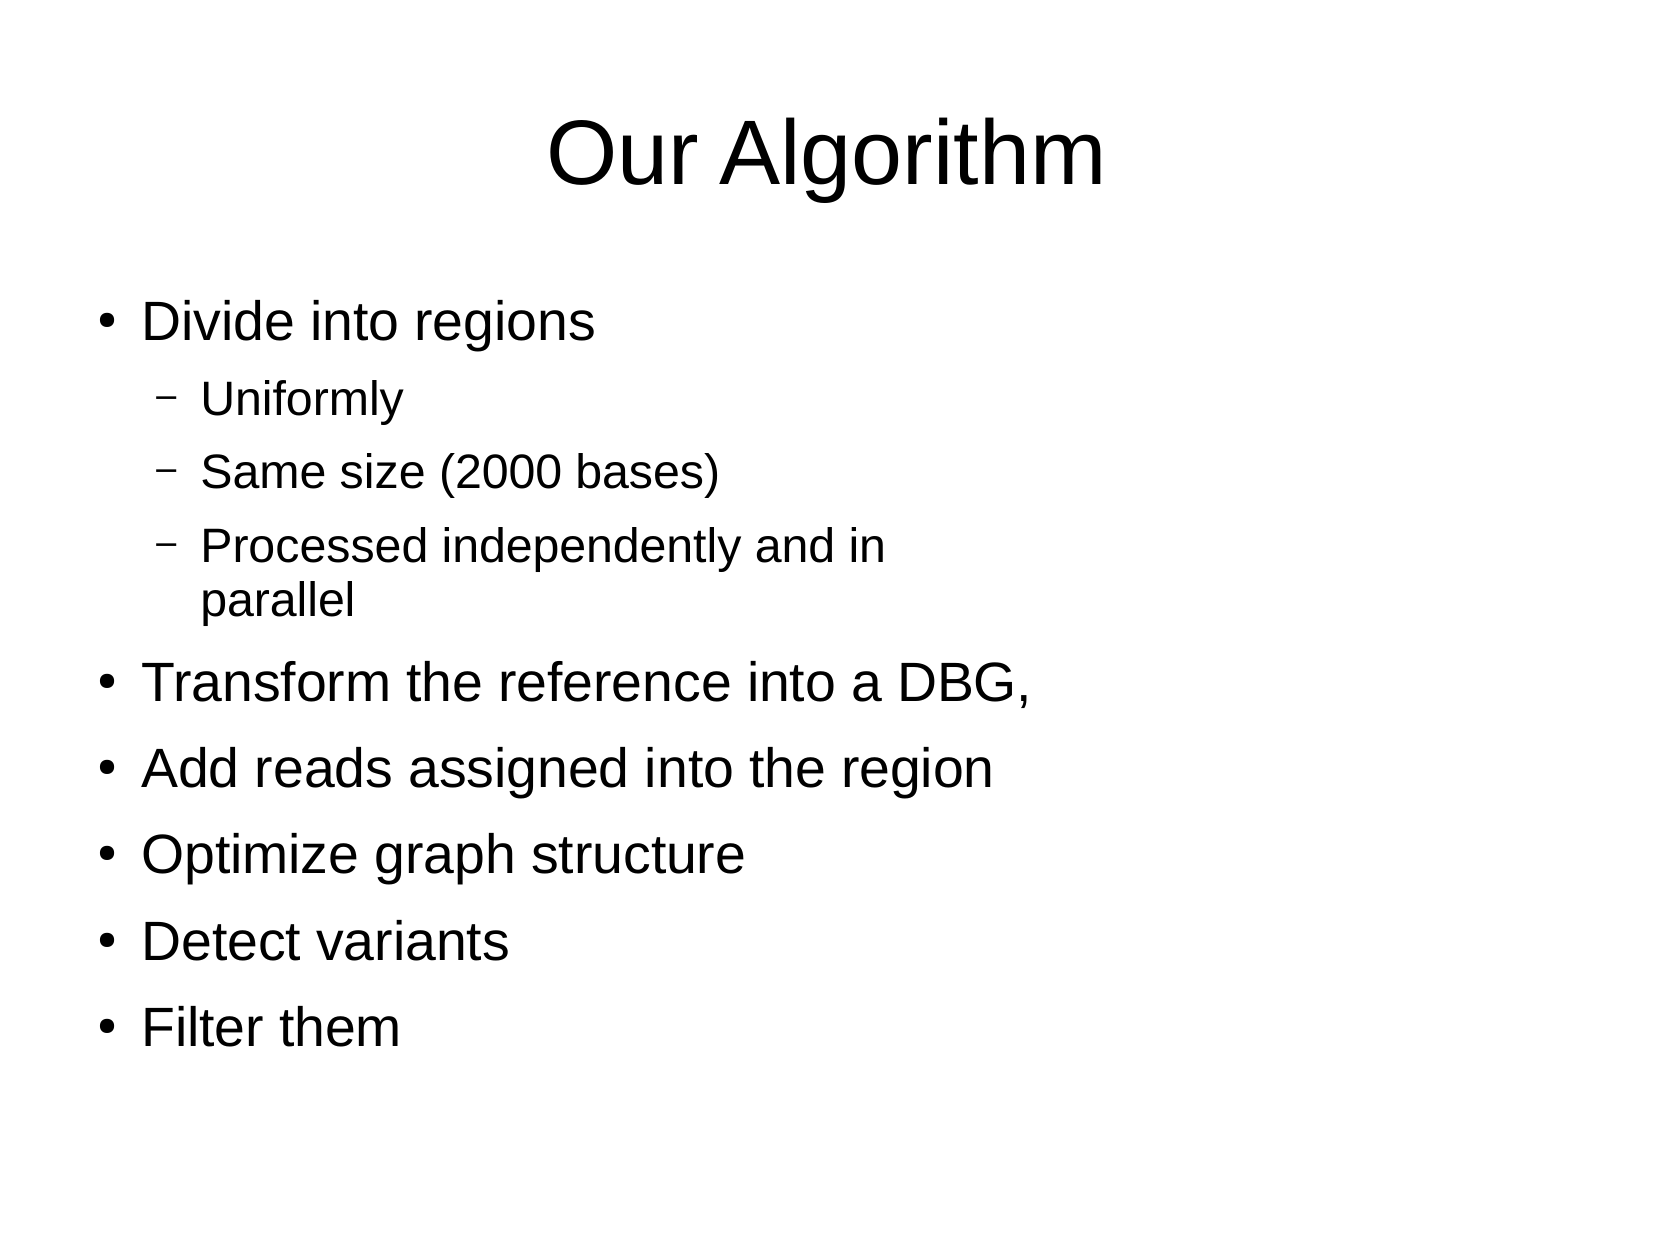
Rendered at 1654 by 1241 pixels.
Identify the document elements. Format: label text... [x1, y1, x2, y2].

title Our Algorithm [82, 49, 1571, 257]
list Divide into regions Uniformly Same size (2000 bases) Processed independently and in parallel Transform the reference into a DBG, Add reads assigned into the region Optimize graph structure Detect variants Filter them [82, 290, 1040, 1123]
